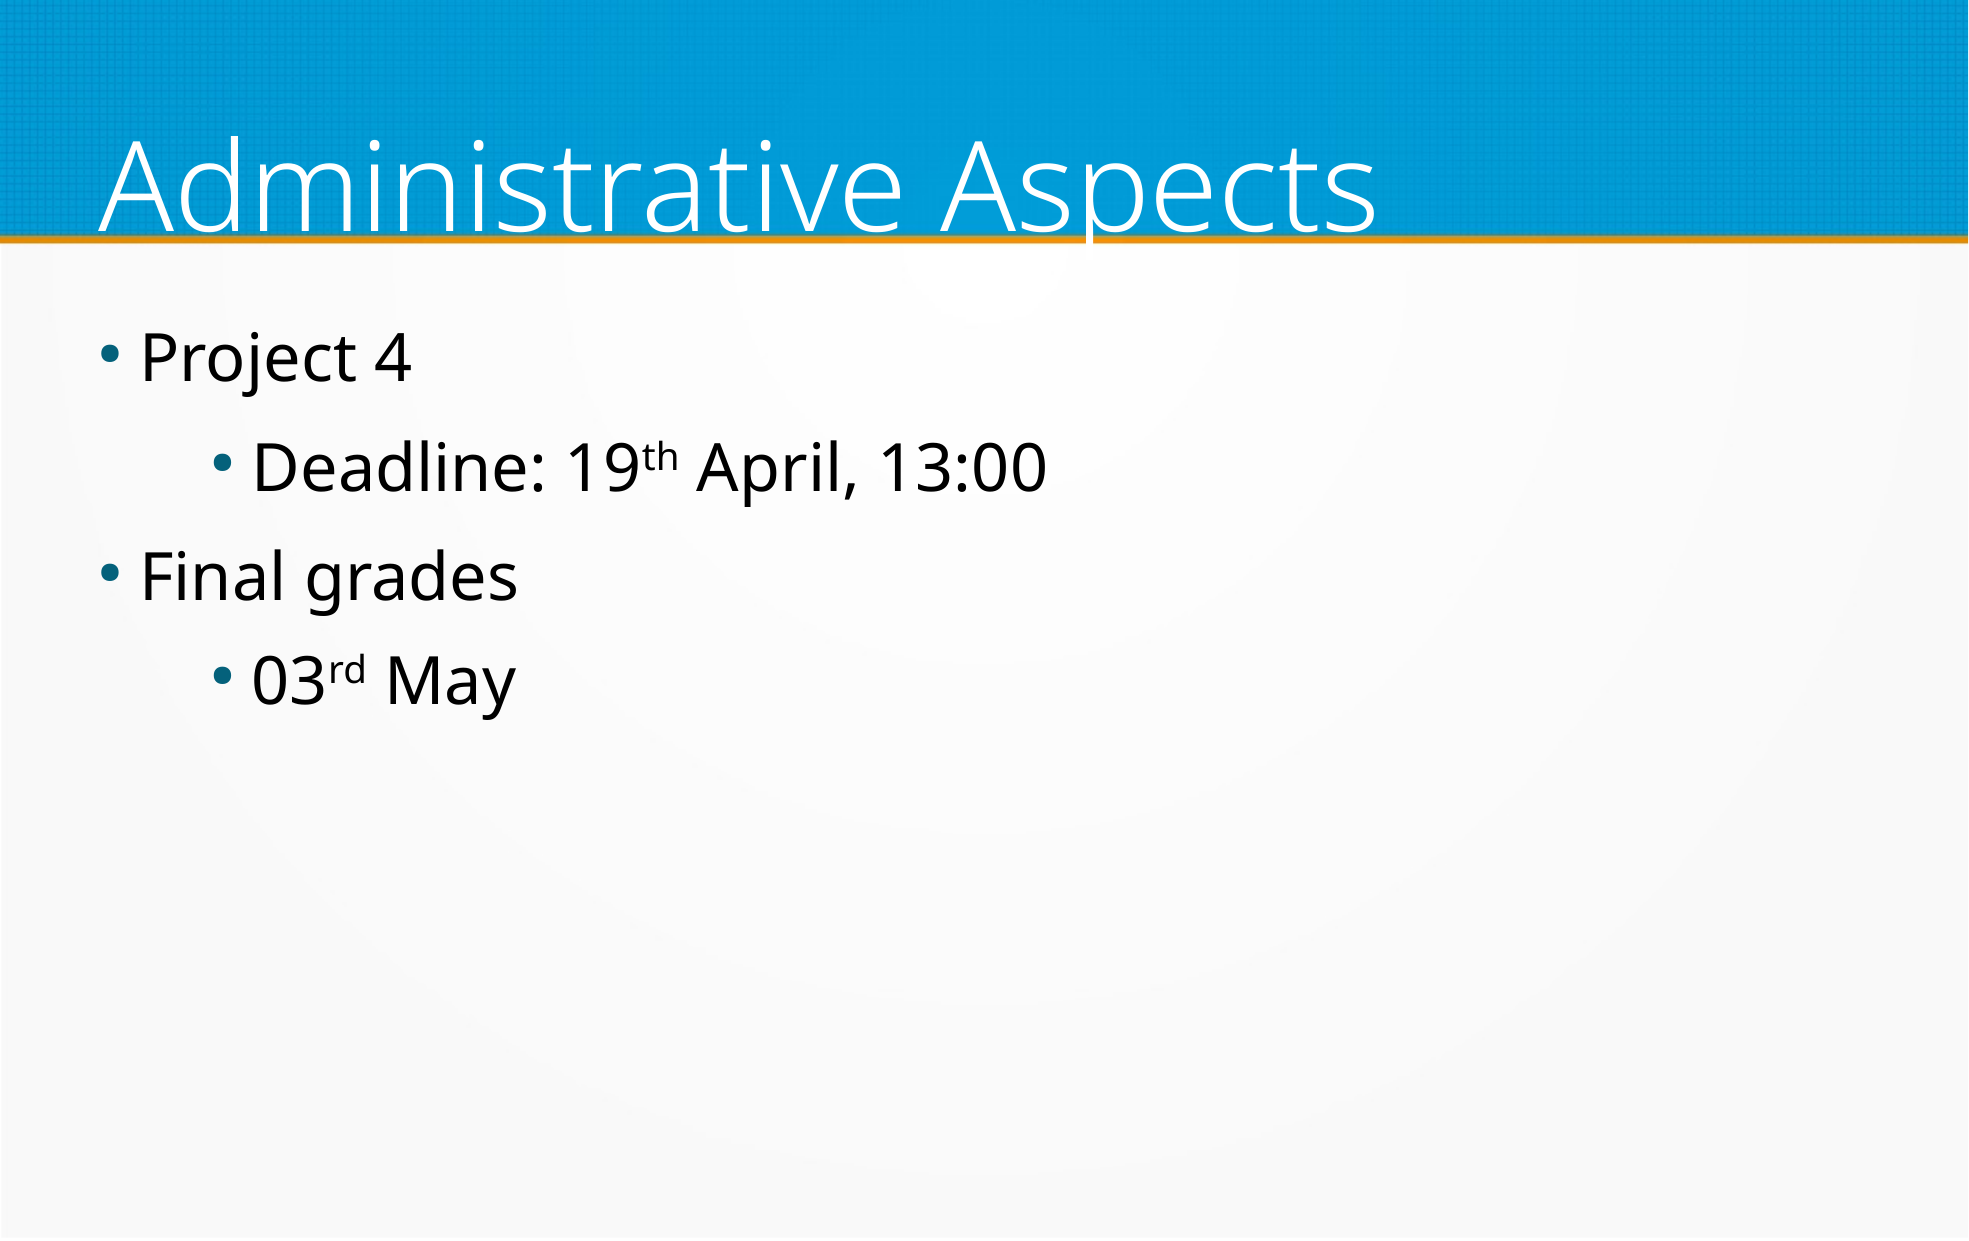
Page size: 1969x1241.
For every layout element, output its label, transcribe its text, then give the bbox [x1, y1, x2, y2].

title Administrative Aspects [98, 49, 1870, 257]
picture [0, 233, 1969, 1241]
list Project 4 Deadline: 19th April, 13:00 Final grades 03rd May [98, 315, 1860, 1156]
